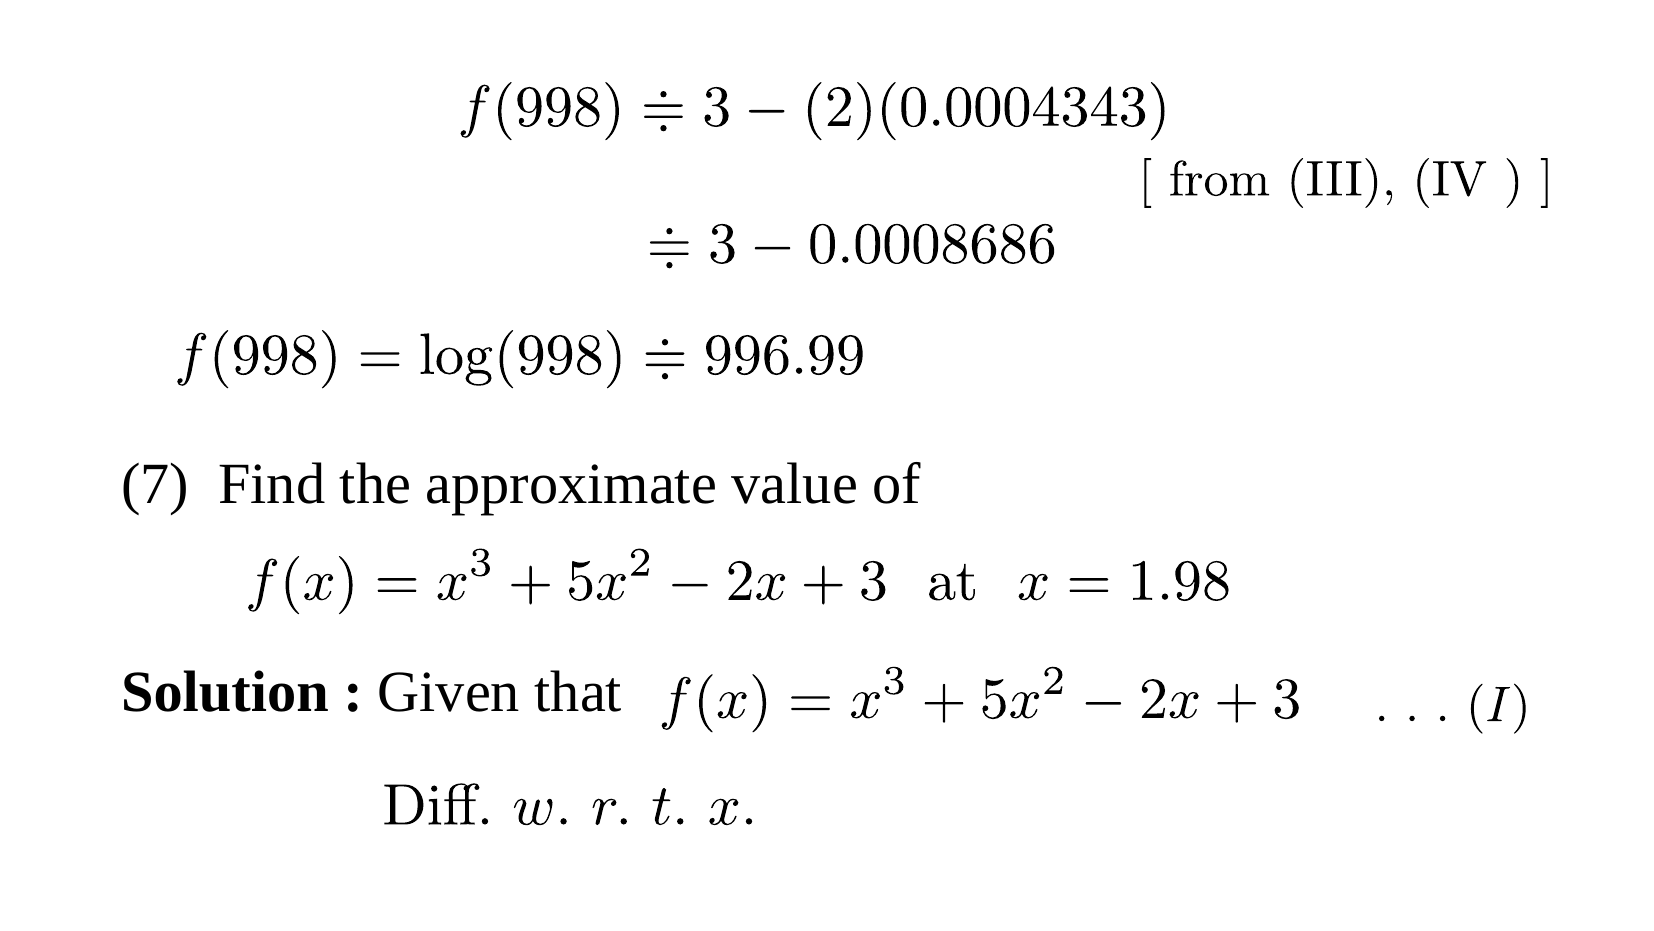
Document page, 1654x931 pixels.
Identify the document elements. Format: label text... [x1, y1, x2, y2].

text_box [384, 783, 753, 826]
title (7) Find the approximate value of Solution : Given that [47, 37, 1619, 910]
text_box [460, 82, 1165, 141]
text_box [649, 223, 1055, 269]
text_box [1377, 683, 1526, 734]
text_box [1140, 158, 1548, 208]
text_box [177, 330, 863, 389]
text_box [661, 666, 1299, 733]
text_box [248, 548, 1229, 615]
